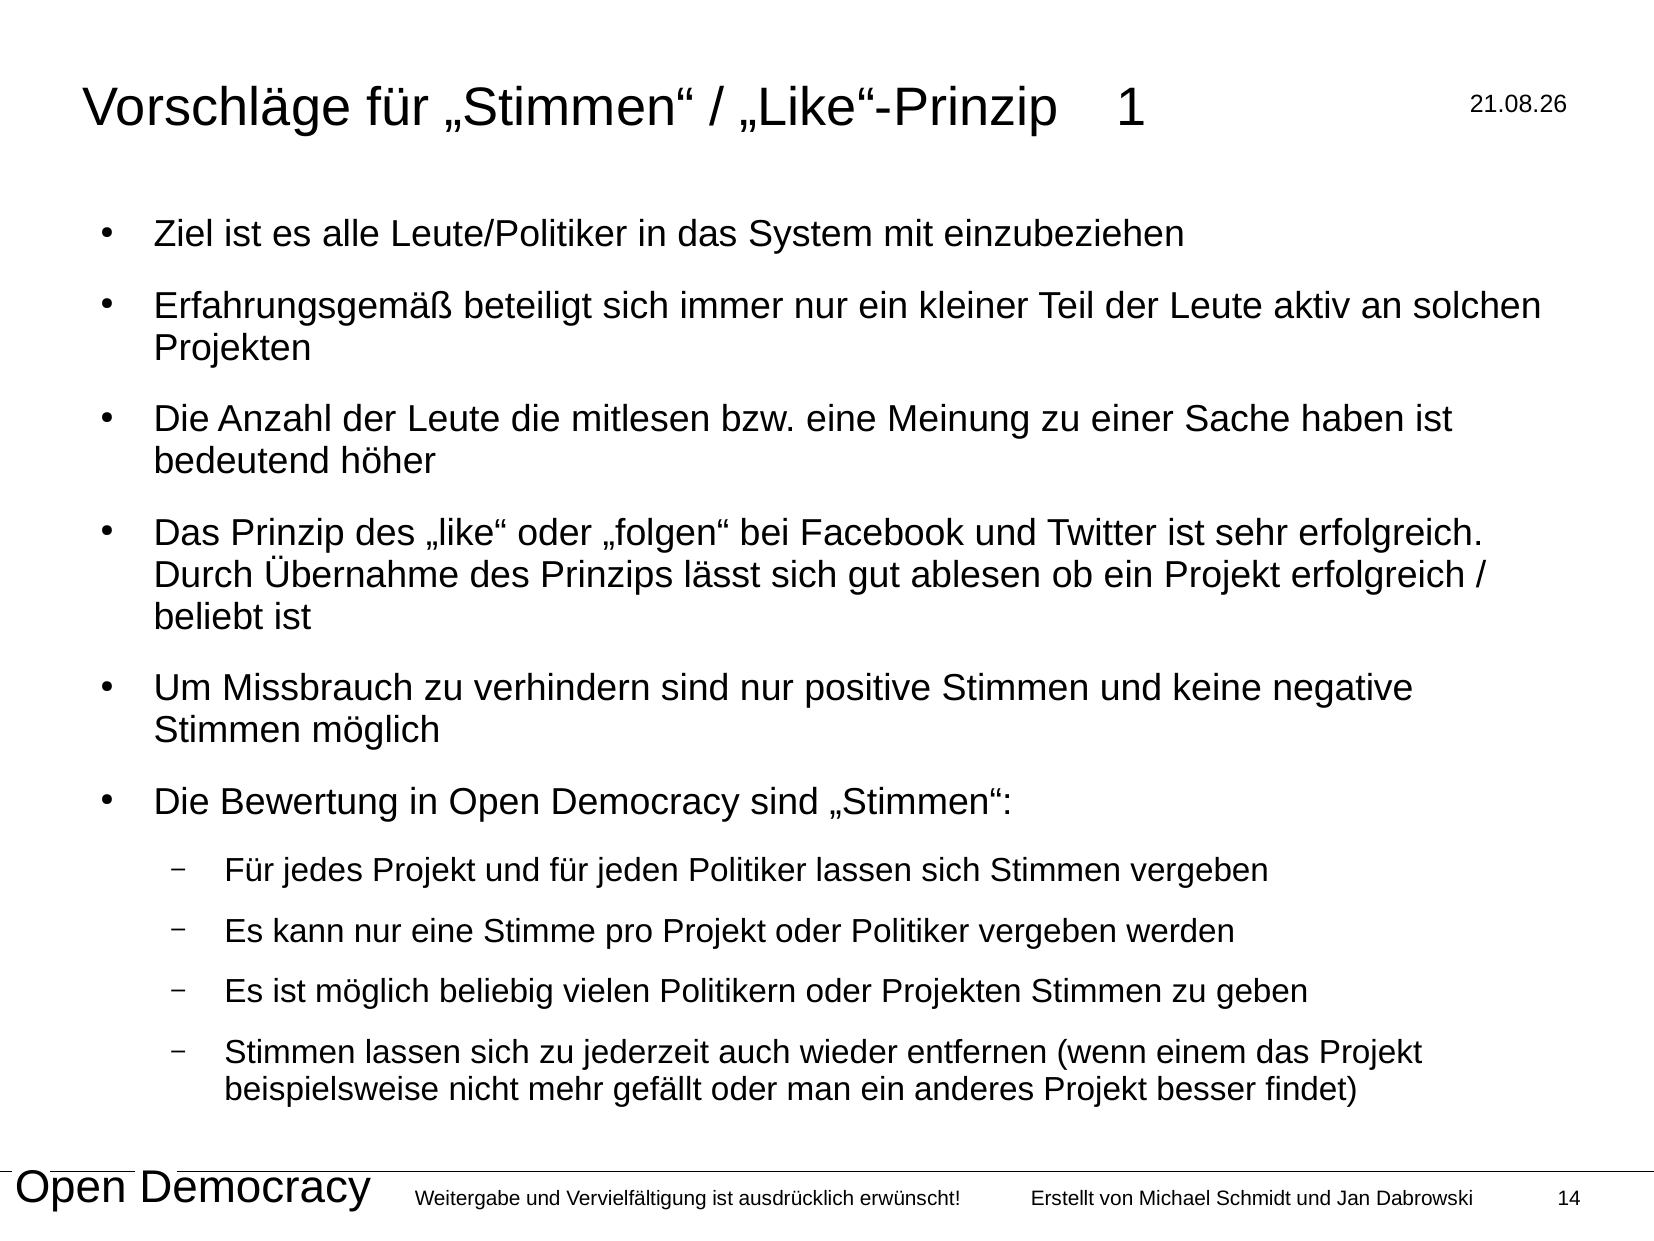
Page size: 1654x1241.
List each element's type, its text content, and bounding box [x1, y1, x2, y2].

title Vorschläge für „Stimmen“ / „Like“-Prinzip 1 [82, 59, 1359, 155]
list Ziel ist es alle Leute/Politiker in das System mit einzubeziehen Erfahrungsgemäß beteiligt sich immer nur ein kleiner Teil der Leute aktiv an solchen Projekten Die Anzahl der Leute die mitlesen bzw. eine Meinung zu einer Sache haben ist bedeutend höher Das Prinzip des „like“ oder „folgen“ bei Facebook und Twitter ist sehr erfolgreich. Durch Übernahme des Prinzips lässt sich gut ablesen ob ein Projekt erfolgreich / beliebt ist Um Missbrauch zu verhindern sind nur positive Stimmen und keine negative Stimmen möglich Die Bewertung in Open Democracy sind „Stimmen“: Für jedes Projekt und für jeden Politiker lassen sich Stimmen vergeben Es kann nur eine Stimme pro Projekt oder Politiker vergeben werden Es ist möglich beliebig vielen Politikern oder Projekten Stimmen zu geben Stimmen lassen sich zu jederzeit auch wieder entfernen (wenn einem das Projekt beispielsweise nicht mehr gefällt oder man ein anderes Projekt besser findet) [82, 212, 1571, 1110]
